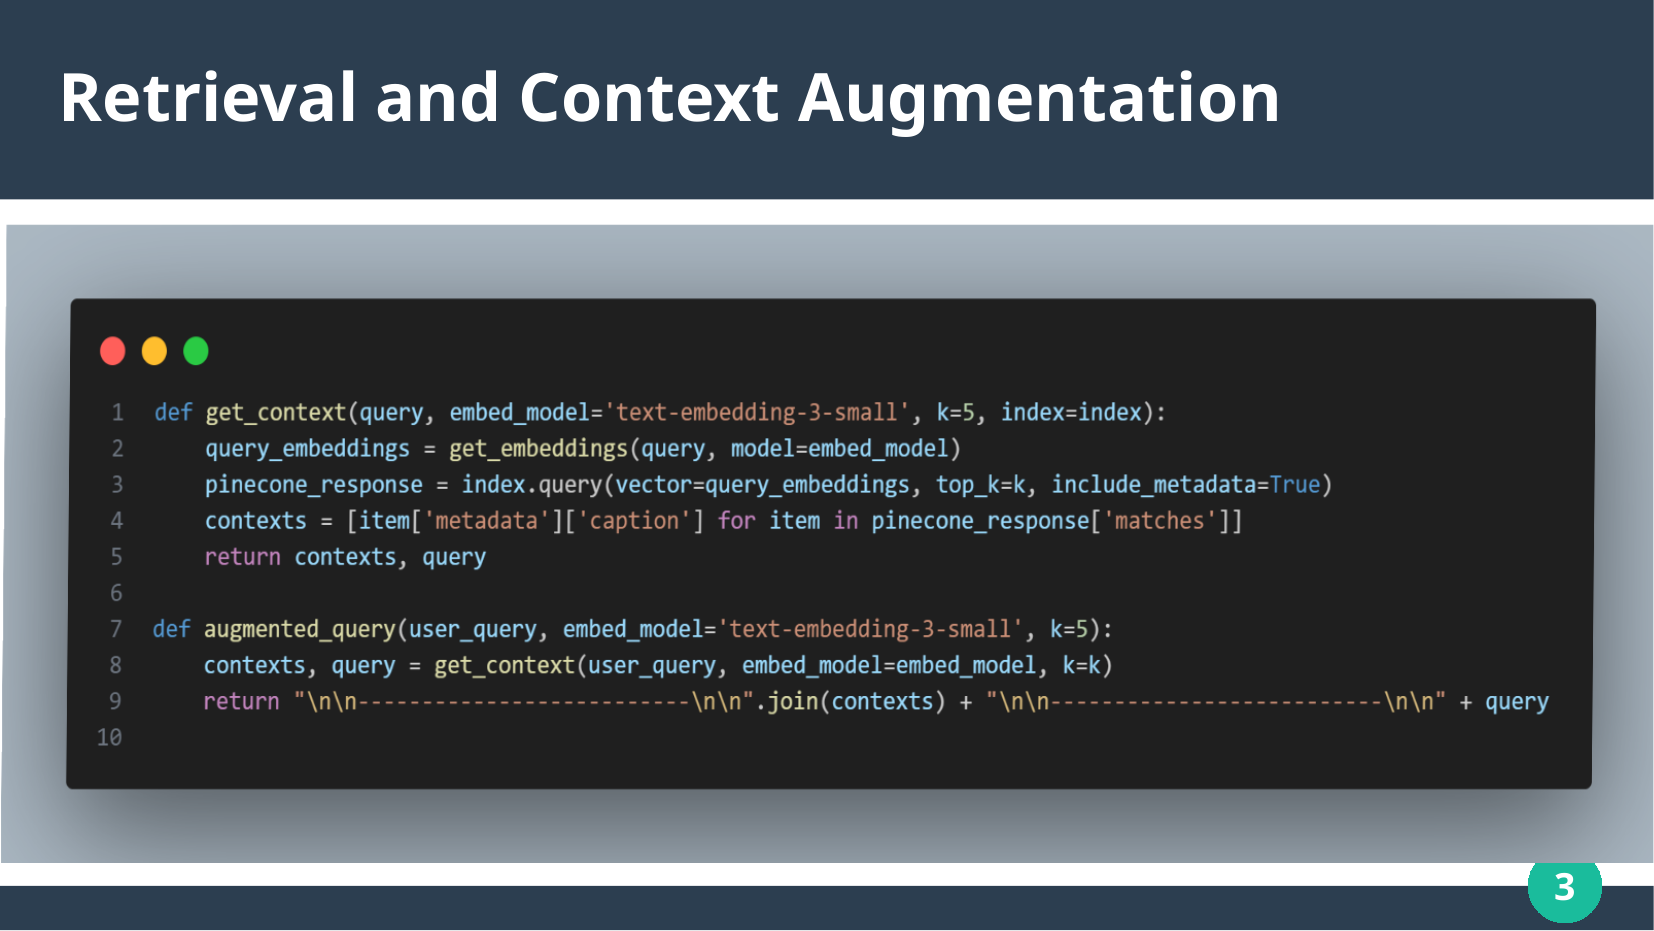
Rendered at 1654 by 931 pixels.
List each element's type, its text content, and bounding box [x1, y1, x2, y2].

picture [0, 225, 1654, 863]
title Retrieval and Context Augmentation [59, 37, 1595, 155]
